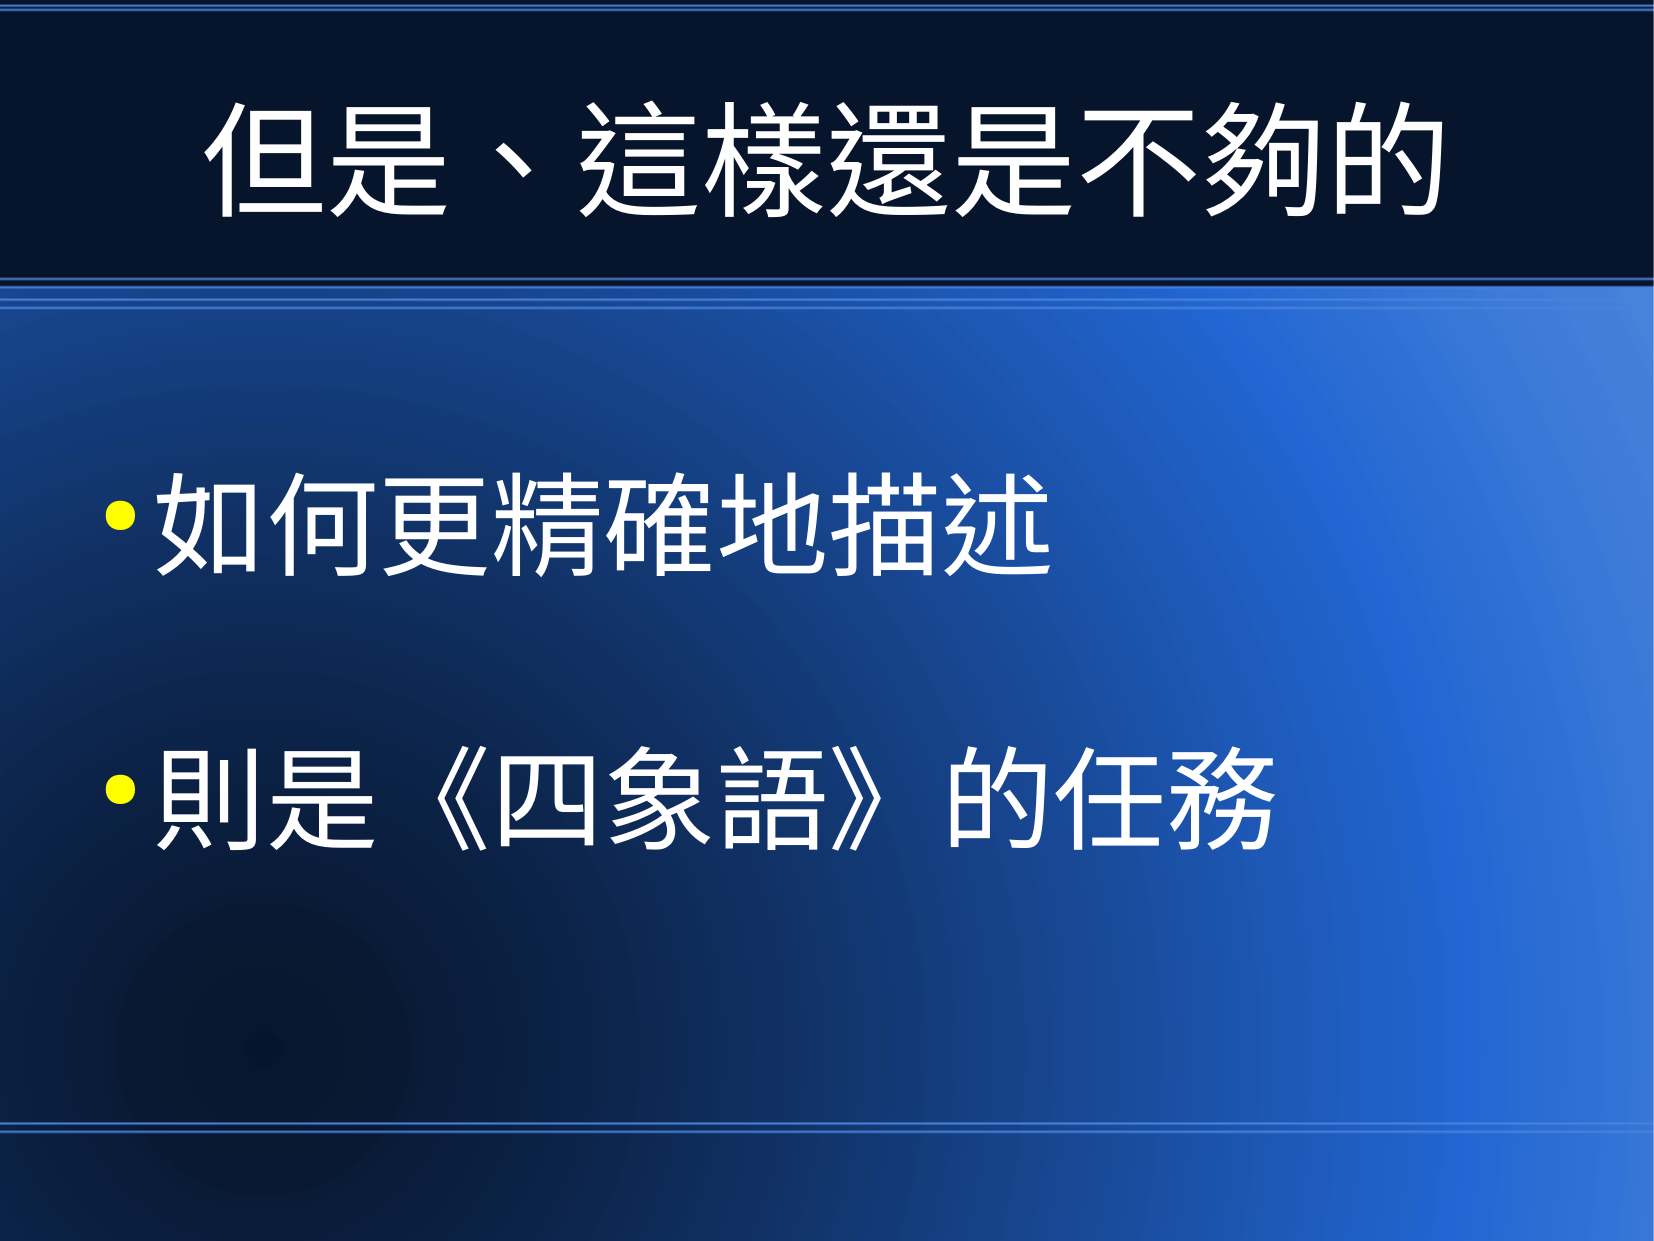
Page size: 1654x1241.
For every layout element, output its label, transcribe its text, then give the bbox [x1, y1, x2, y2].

list 如何更精確地描述 則是《四象語》的任務 [82, 355, 1571, 1241]
picture [0, 0, 1654, 1241]
title 但是、這樣還是不夠的 [82, 49, 1571, 257]
